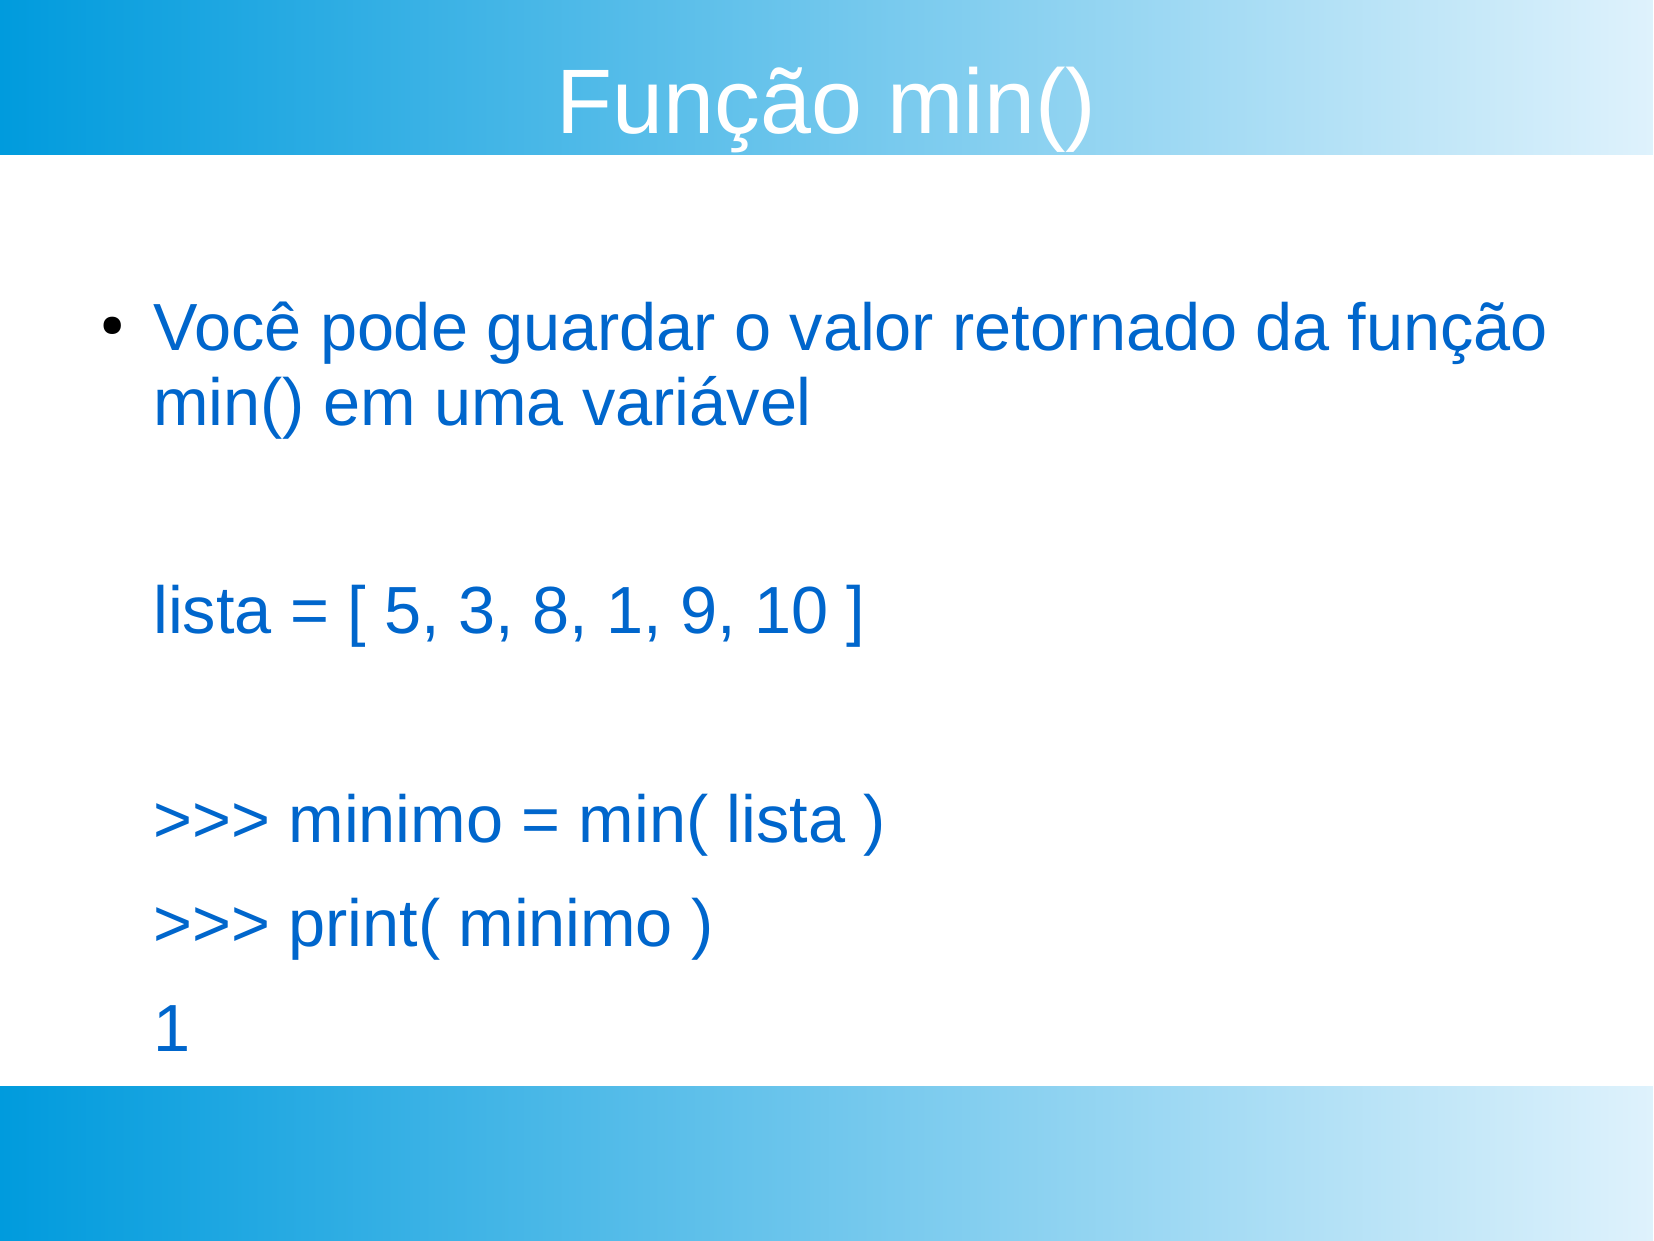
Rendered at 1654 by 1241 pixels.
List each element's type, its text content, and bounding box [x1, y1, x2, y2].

list Você pode guardar o valor retornado da função min() em uma variável lista = [ 5, 3, 8, 1, 9, 10 ] >>> minimo = min( lista ) >>> print( minimo ) 1 [82, 290, 1571, 1010]
title Função min() [82, 49, 1571, 155]
